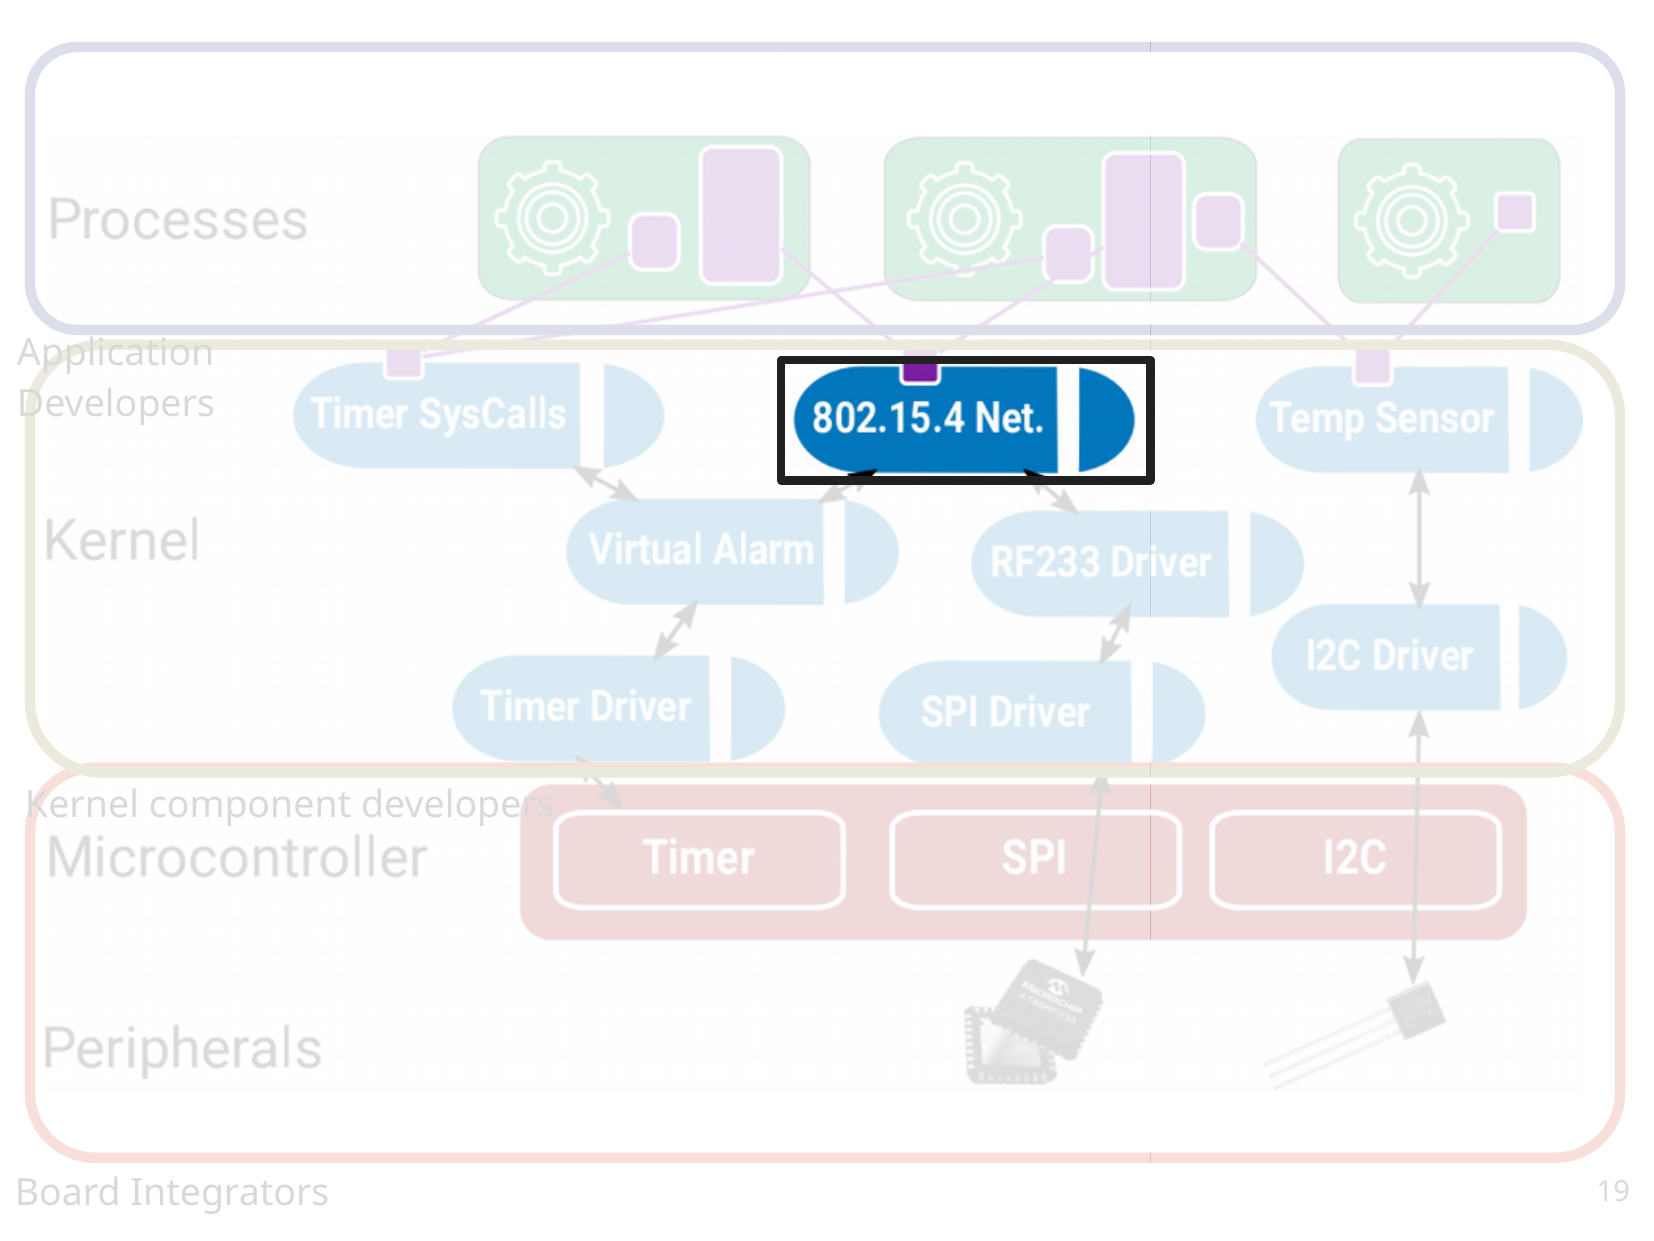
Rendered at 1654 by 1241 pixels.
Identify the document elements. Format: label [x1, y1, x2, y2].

text_box [0, 0, 1654, 1241]
picture [785, 364, 1146, 476]
